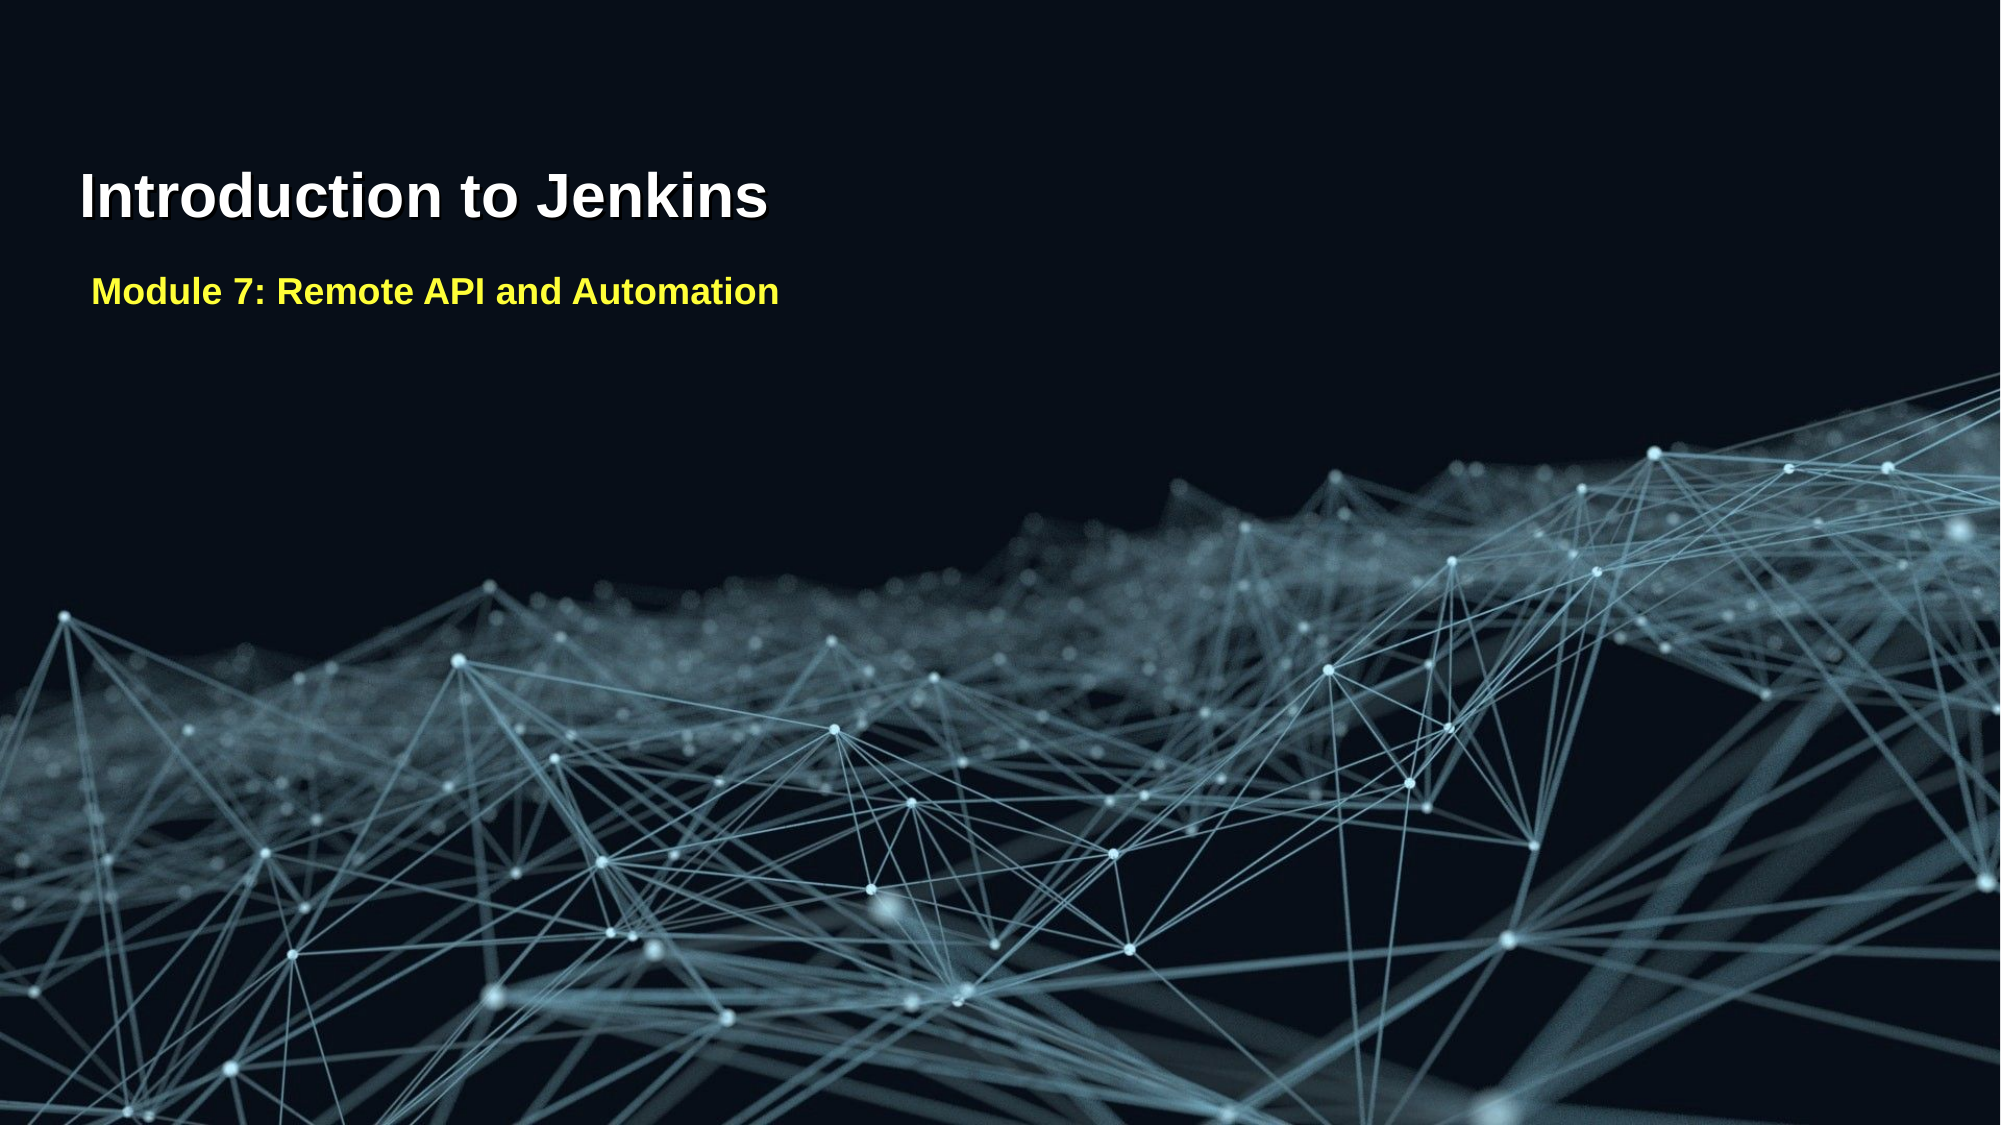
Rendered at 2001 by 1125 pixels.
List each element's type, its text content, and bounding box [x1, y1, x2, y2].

picture [0, 0, 2001, 1125]
text_box Module 7: Remote API and Automation [76, 259, 1093, 320]
text_box Introduction to Jenkins [64, 153, 1004, 239]
